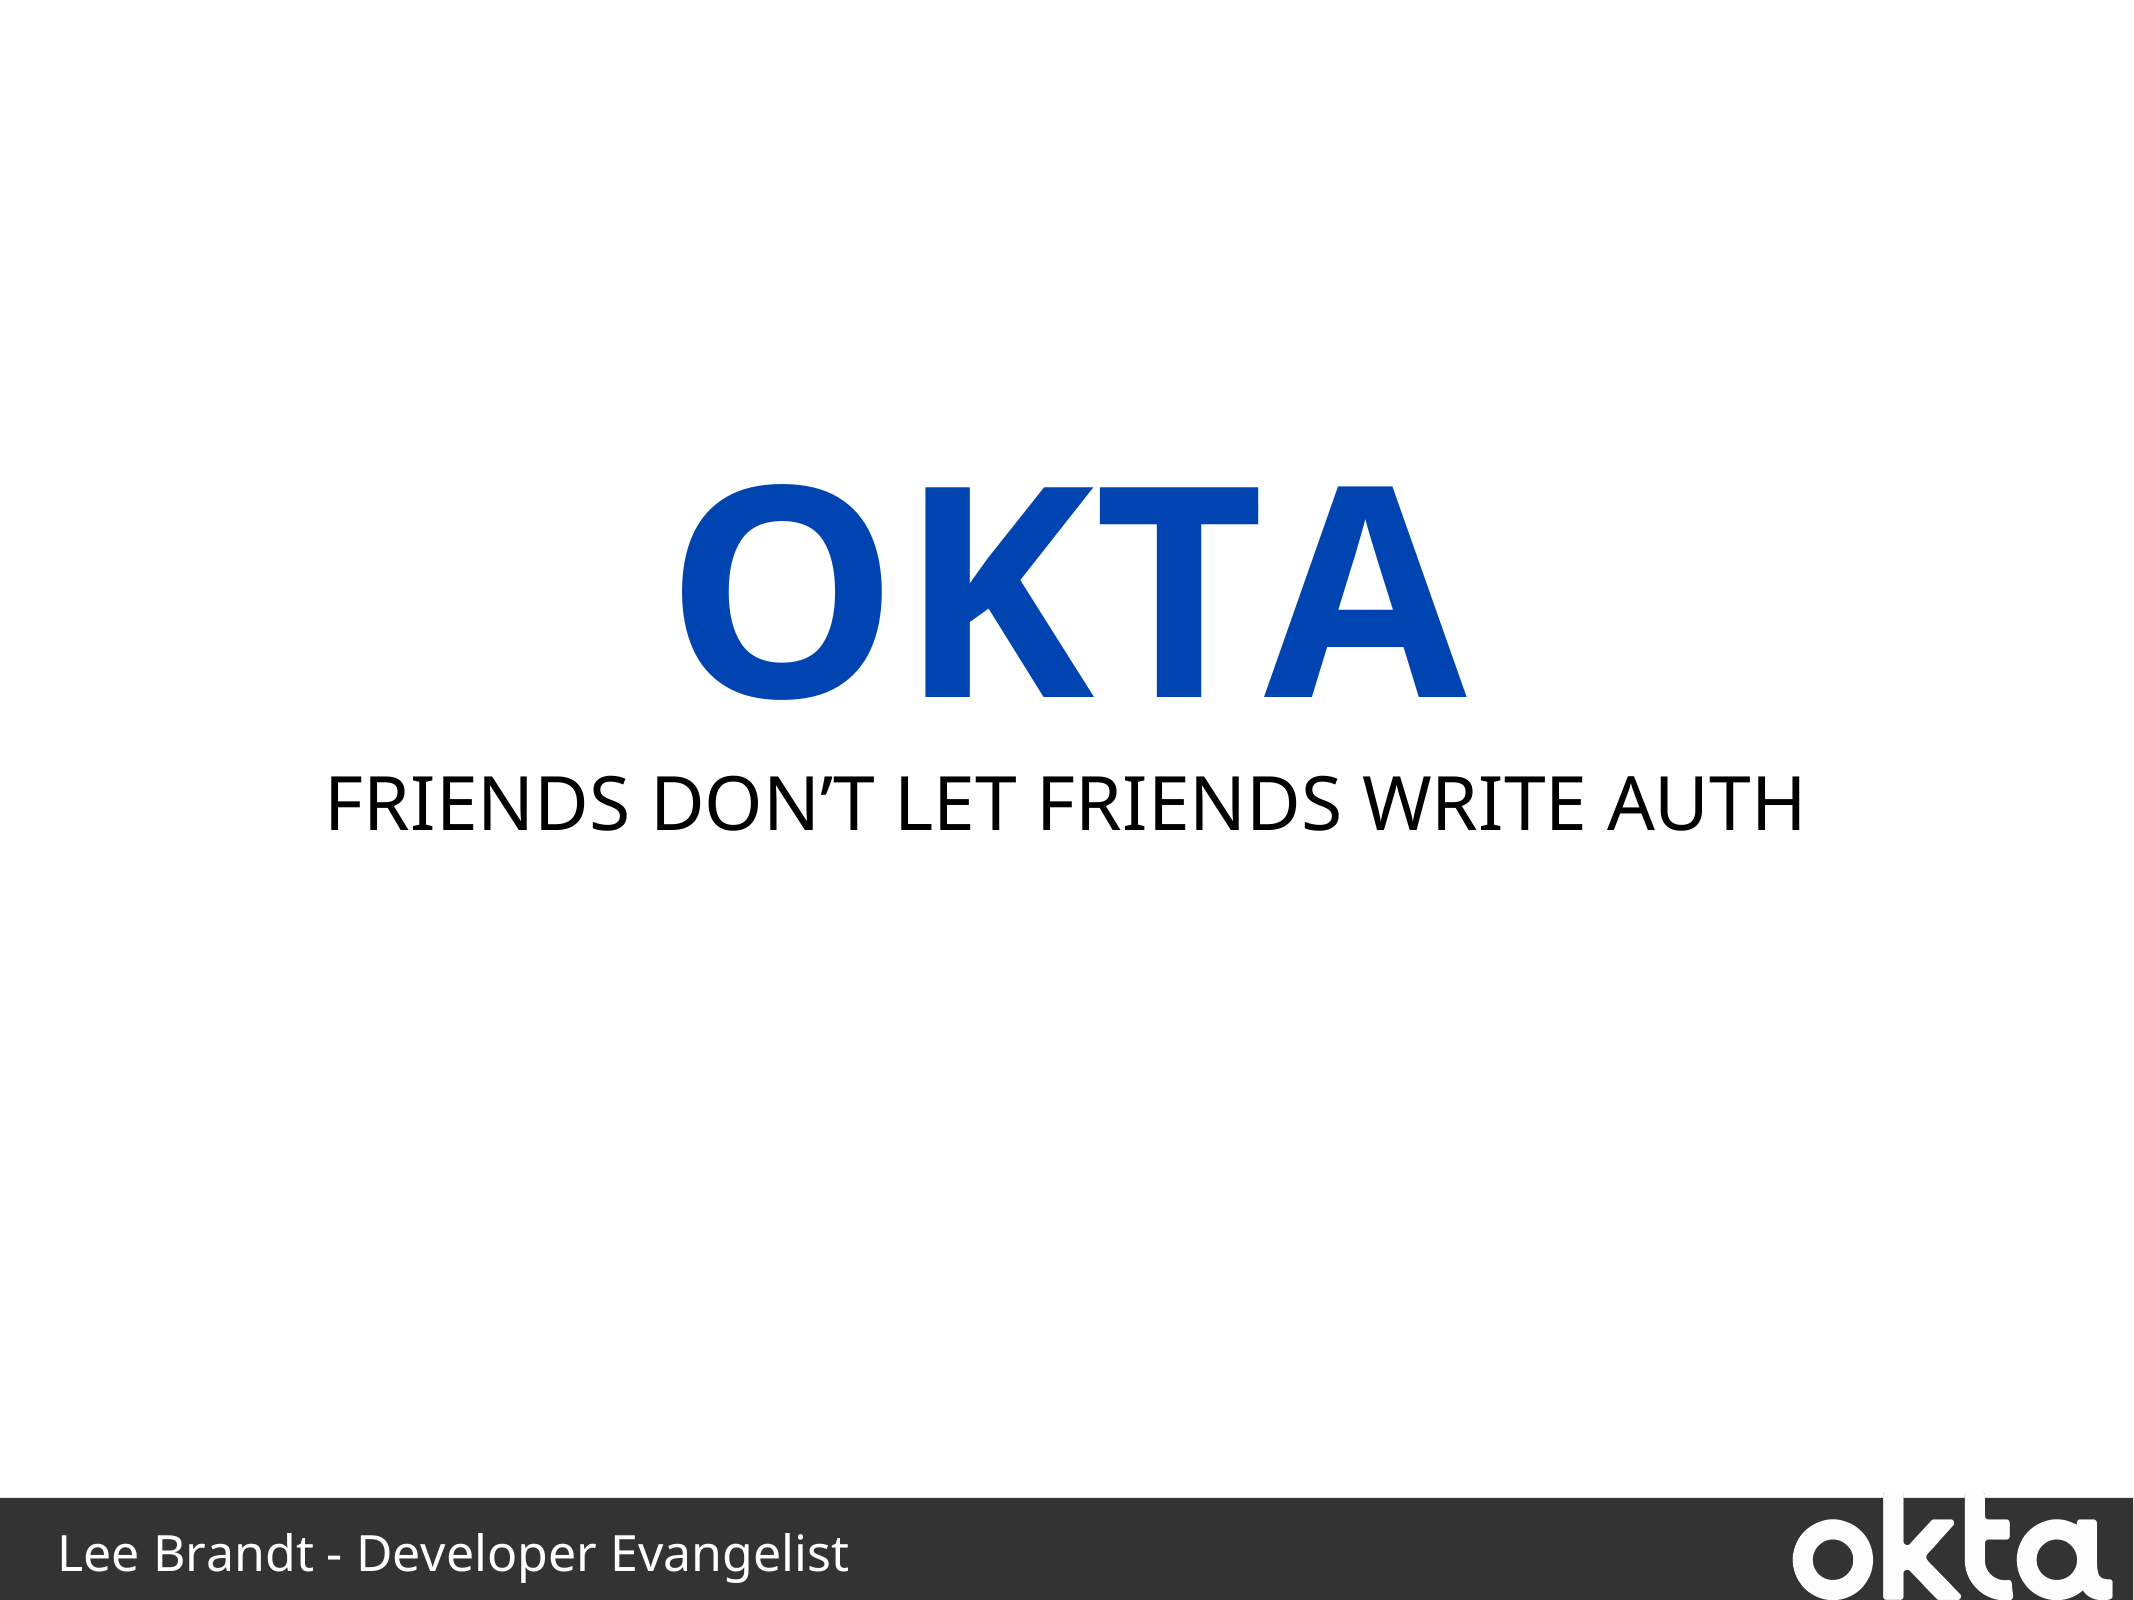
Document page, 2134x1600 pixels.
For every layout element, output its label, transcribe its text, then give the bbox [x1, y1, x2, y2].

text_box FRIENDS DON’T LET FRIENDS WRITE AUTH [316, 746, 1817, 854]
title OKTA [208, 539, 1925, 765]
picture [1726, 1414, 2134, 1600]
